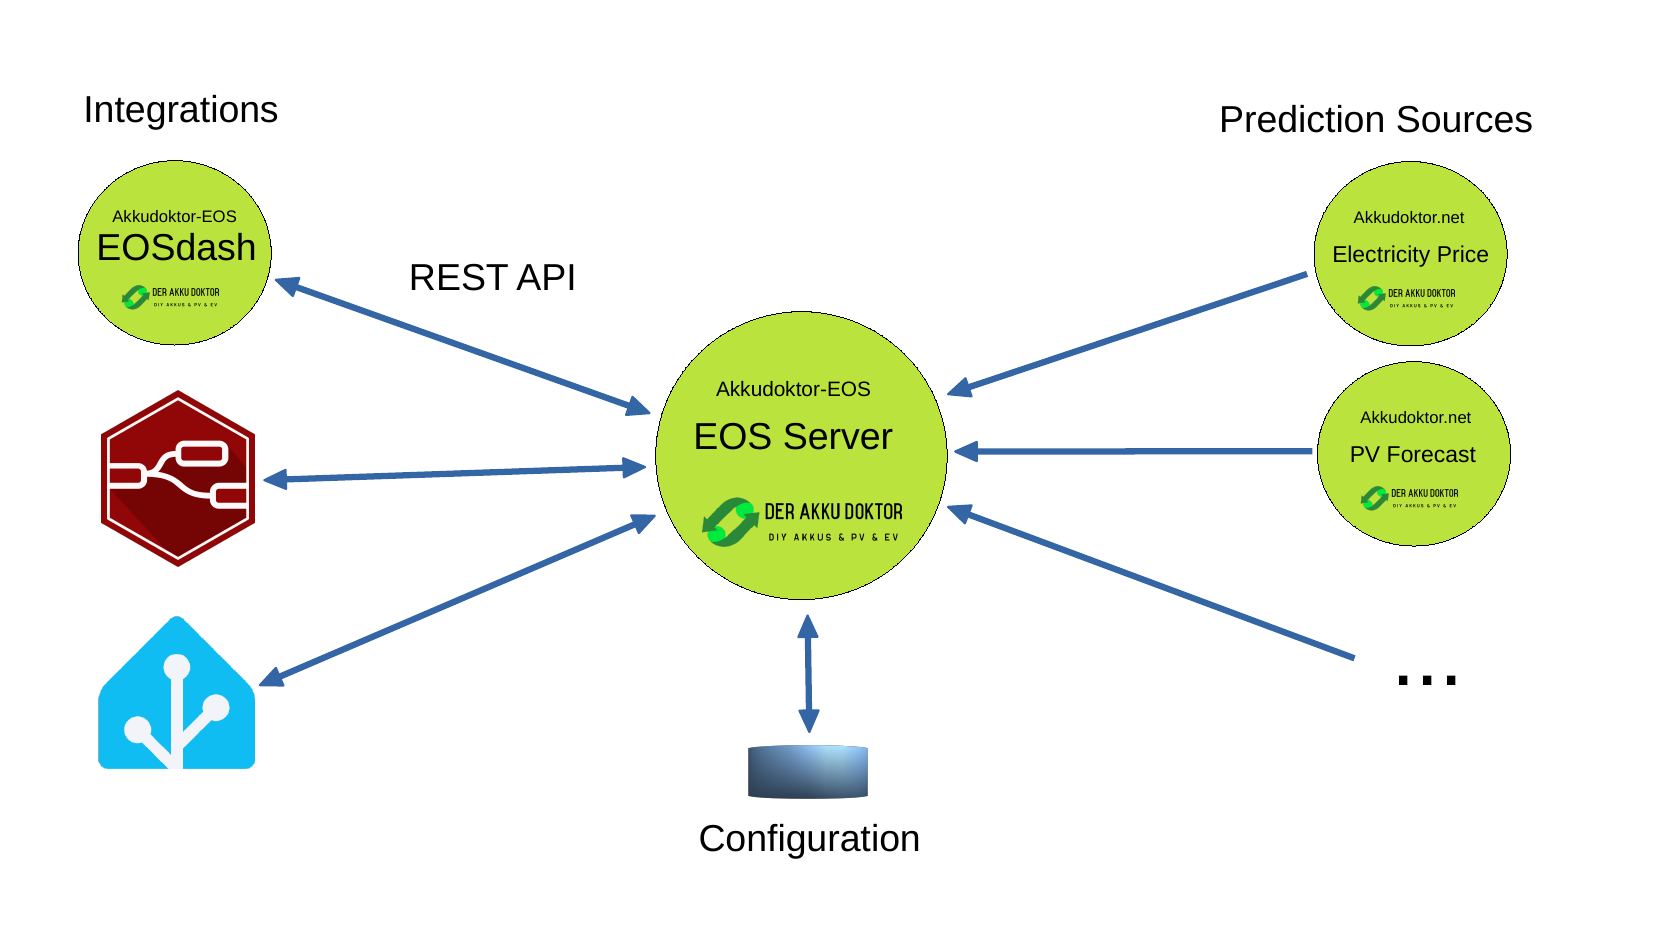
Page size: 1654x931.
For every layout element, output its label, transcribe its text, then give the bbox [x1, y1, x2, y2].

text_box Akkudoktor.net PV Forecast [1317, 401, 1515, 496]
text_box [684, 311, 919, 370]
text_box [1334, 361, 1494, 401]
text_box [1324, 296, 1497, 346]
picture [46, 390, 307, 823]
text_box Akkudoktor-EOS EOS Server [678, 370, 921, 465]
picture [1360, 496, 1460, 511]
text_box [1328, 496, 1500, 547]
text_box Integrations [68, 80, 307, 138]
text_box Akkudoktor-EOS EOSdash [78, 200, 275, 295]
picture [1357, 296, 1457, 311]
text_box ... [1376, 598, 1479, 712]
text_box Configuration [683, 810, 941, 871]
text_box Prediction Sources [1204, 91, 1568, 149]
picture [121, 295, 221, 310]
text_box Akkudoktor.net Electricity Price [1314, 201, 1511, 296]
picture [700, 497, 906, 548]
text_box [655, 373, 948, 600]
text_box [95, 160, 254, 200]
text_box [1331, 161, 1490, 201]
text_box [88, 295, 261, 346]
text_box REST API [394, 249, 600, 312]
